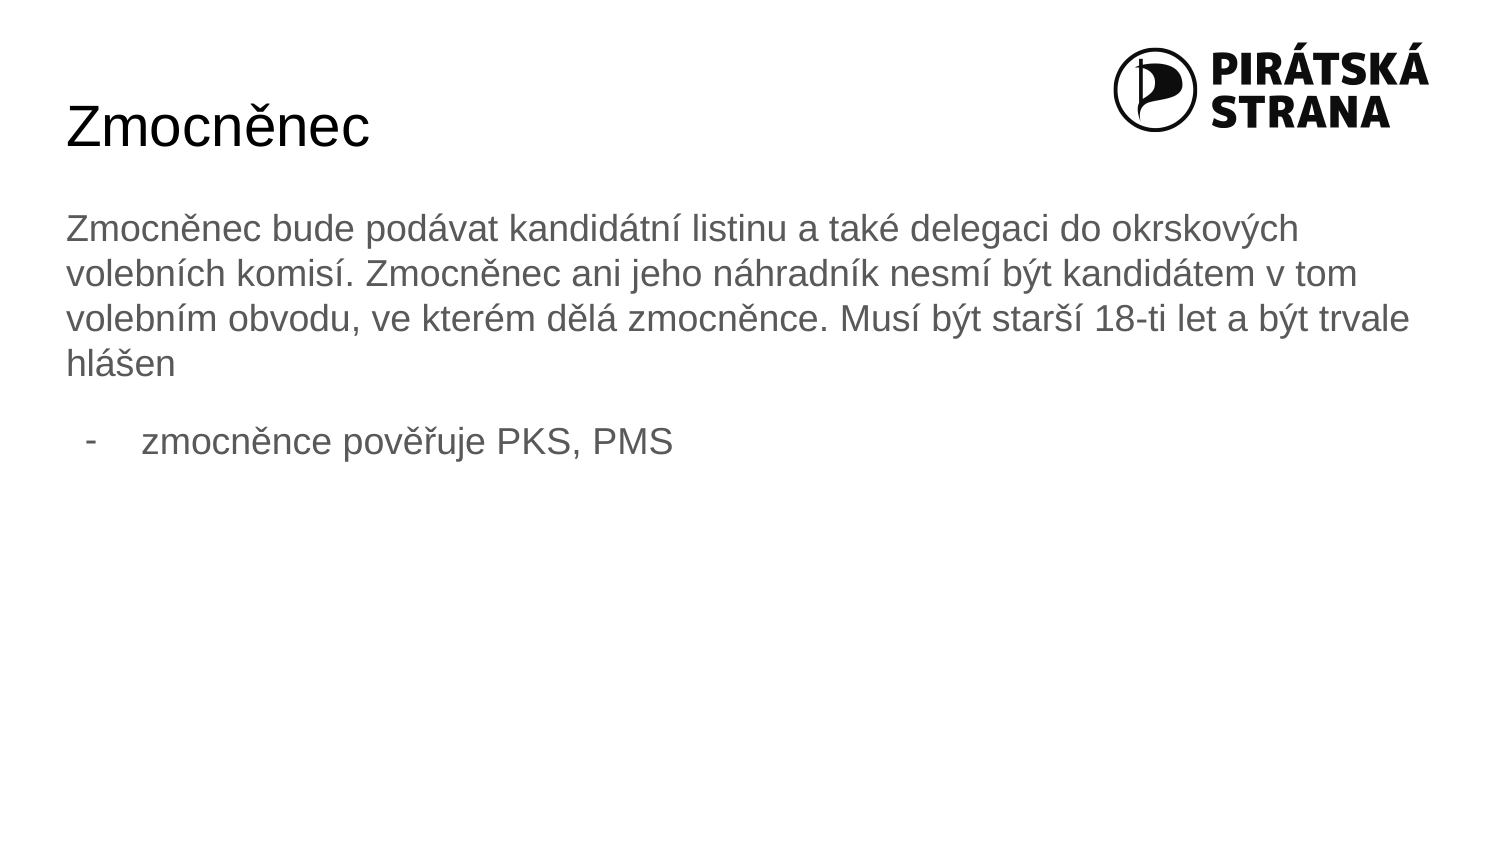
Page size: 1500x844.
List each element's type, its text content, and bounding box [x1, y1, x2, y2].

title Zmocněnec [51, 72, 1449, 167]
picture [1104, 40, 1438, 72]
list Zmocněnec bude podávat kandidátní listinu a také delegaci do okrskových volebních komisí. Zmocněnec ani jeho náhradník nesmí být kandidátem v tom volebním obvodu, ve kterém dělá zmocněnce. Musí být starší 18-ti let a být trvale hlášen zmocněnce pověřuje PKS, PMS [51, 189, 1449, 750]
